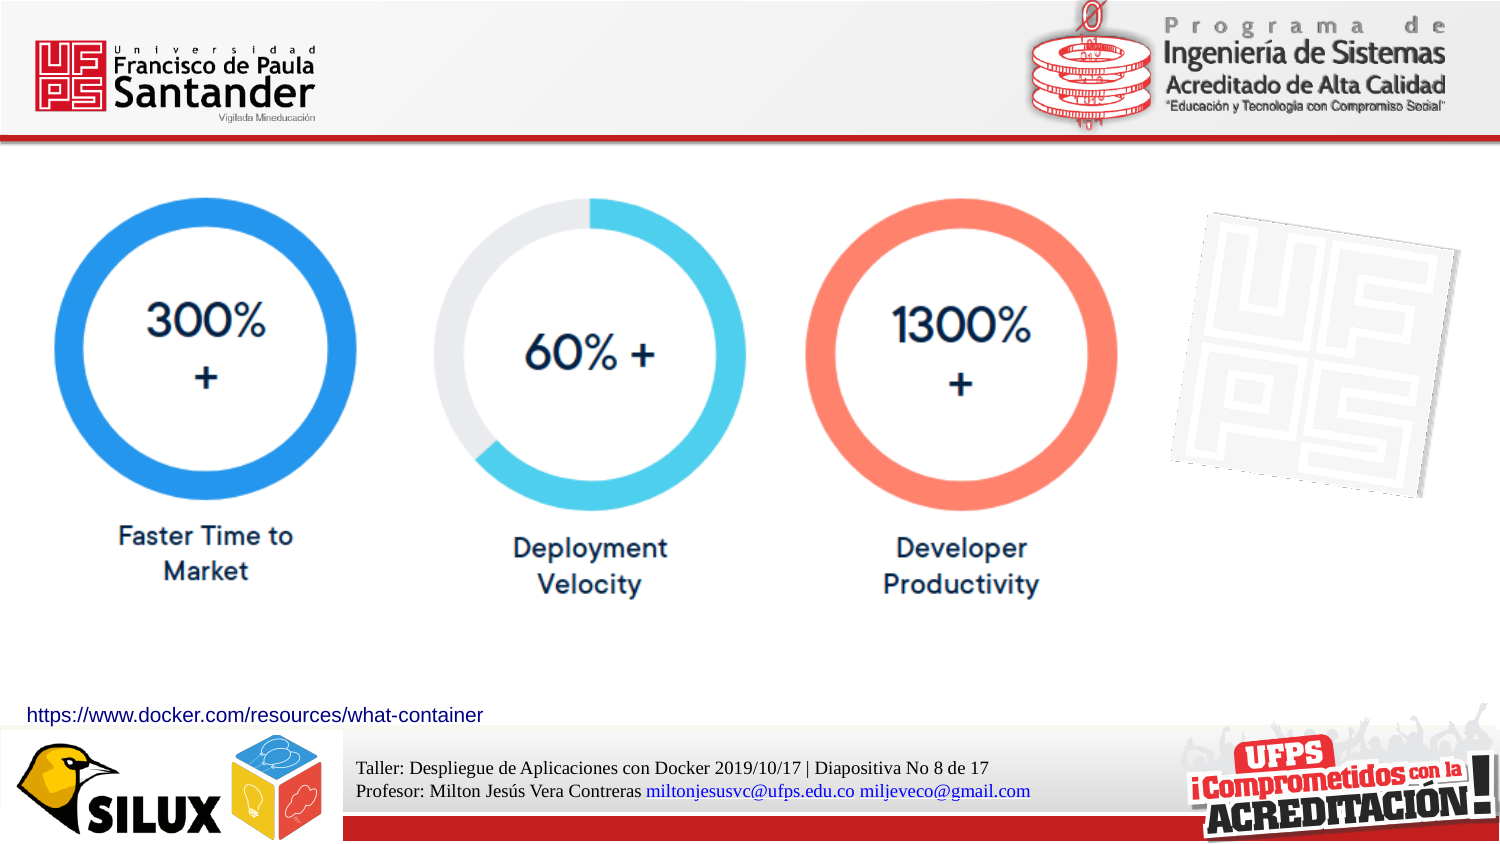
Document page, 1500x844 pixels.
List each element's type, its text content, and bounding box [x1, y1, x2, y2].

picture [35, 177, 390, 609]
picture [1023, 0, 1445, 135]
text_box https://www.docker.com/resources/what-container [11, 696, 787, 735]
picture [1180, 702, 1500, 844]
picture [779, 177, 1146, 623]
picture [20, 33, 324, 131]
picture [401, 177, 768, 623]
picture [1170, 214, 1453, 497]
picture [11, 735, 329, 842]
